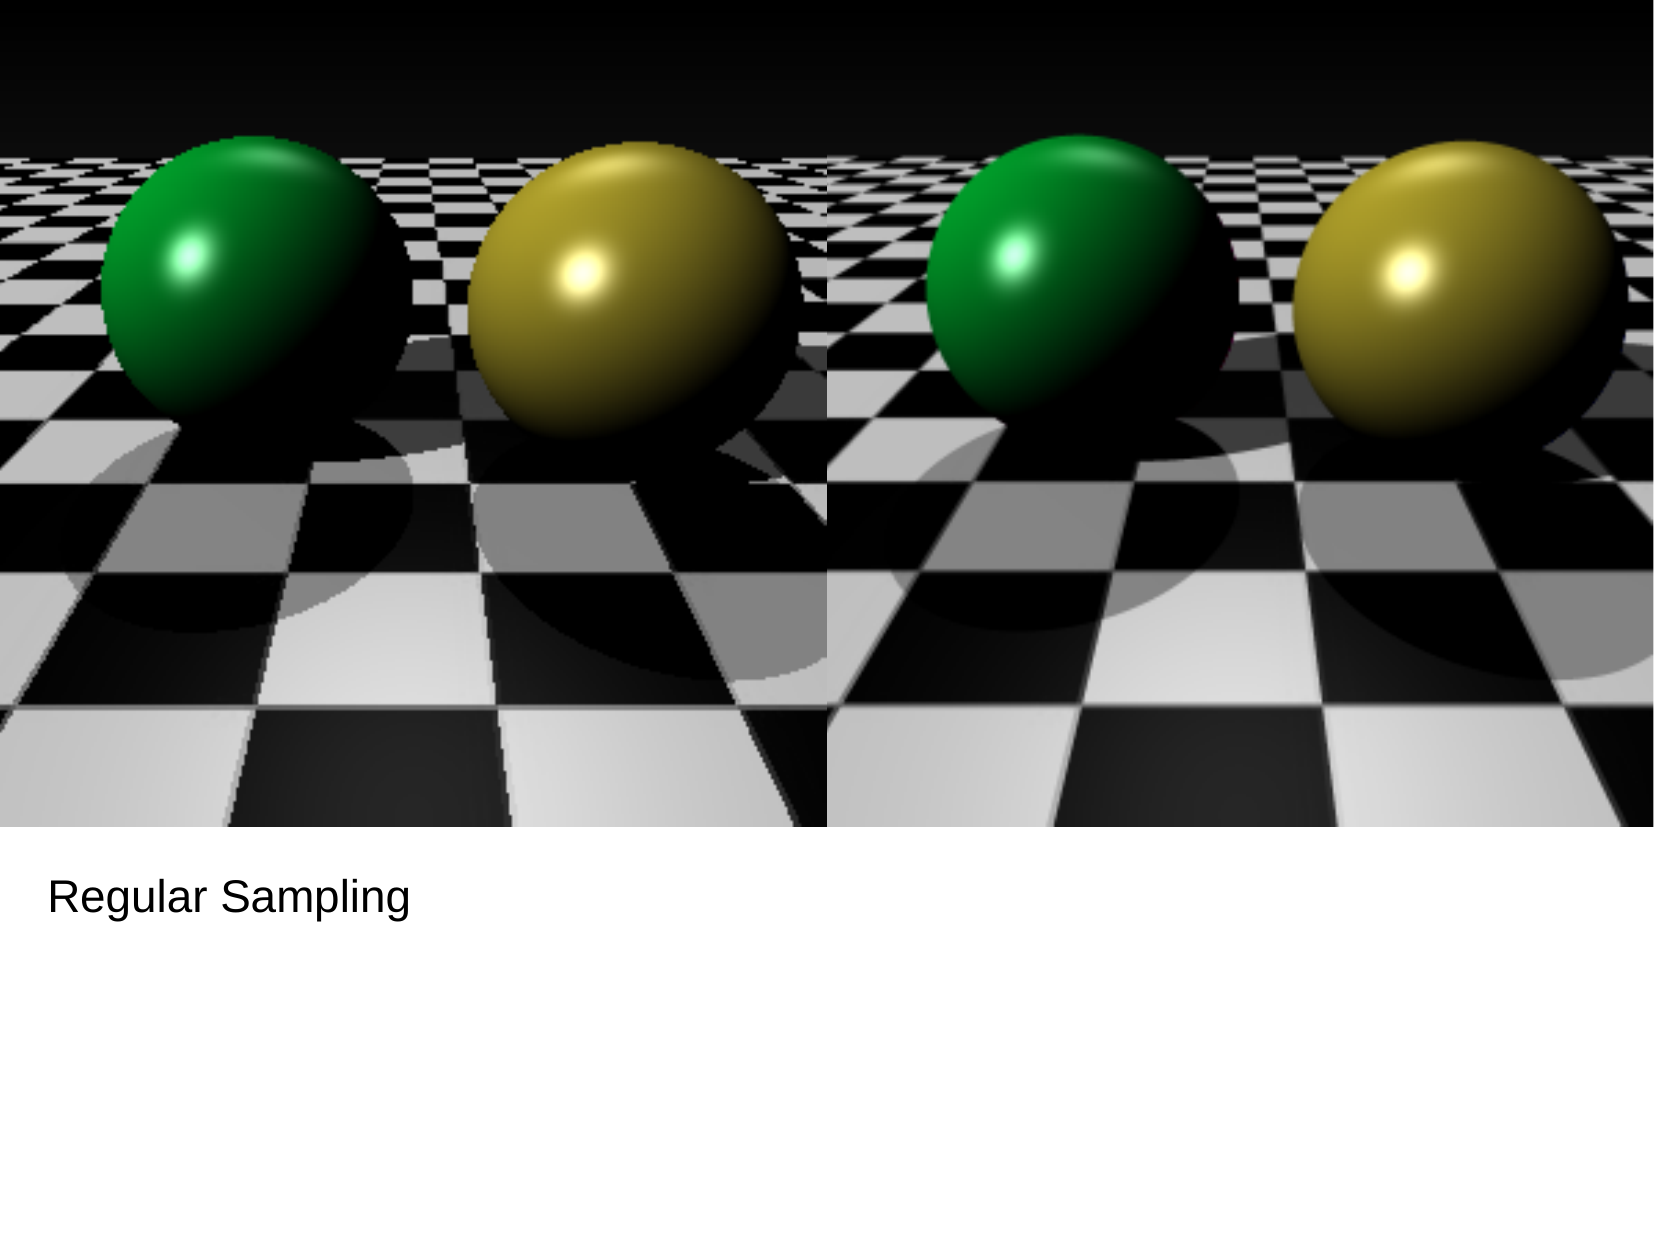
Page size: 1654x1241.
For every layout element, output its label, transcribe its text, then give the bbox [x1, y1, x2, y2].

picture [0, 0, 1654, 827]
subtitle Regular Sampling [47, 862, 426, 974]
